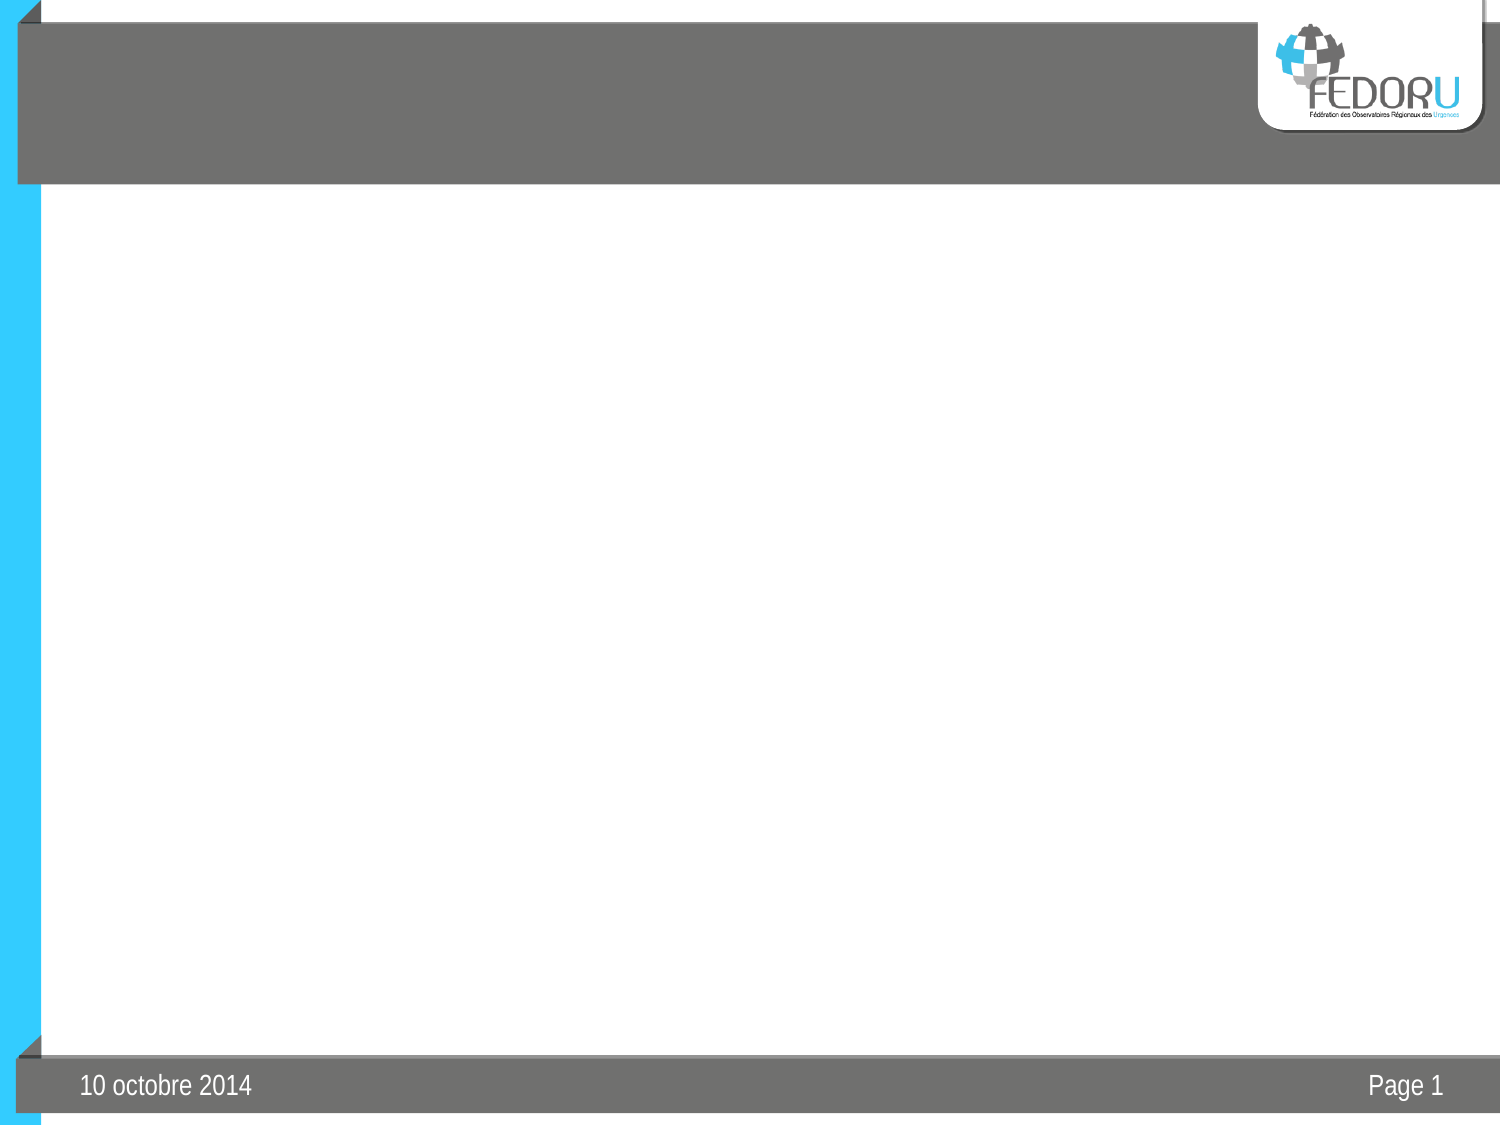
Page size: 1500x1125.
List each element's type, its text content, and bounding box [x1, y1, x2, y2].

picture [1275, 20, 1459, 118]
text_box 10 octobre 2014 [64, 1058, 301, 1106]
text_box Page <numéro> [1316, 1058, 1459, 1106]
